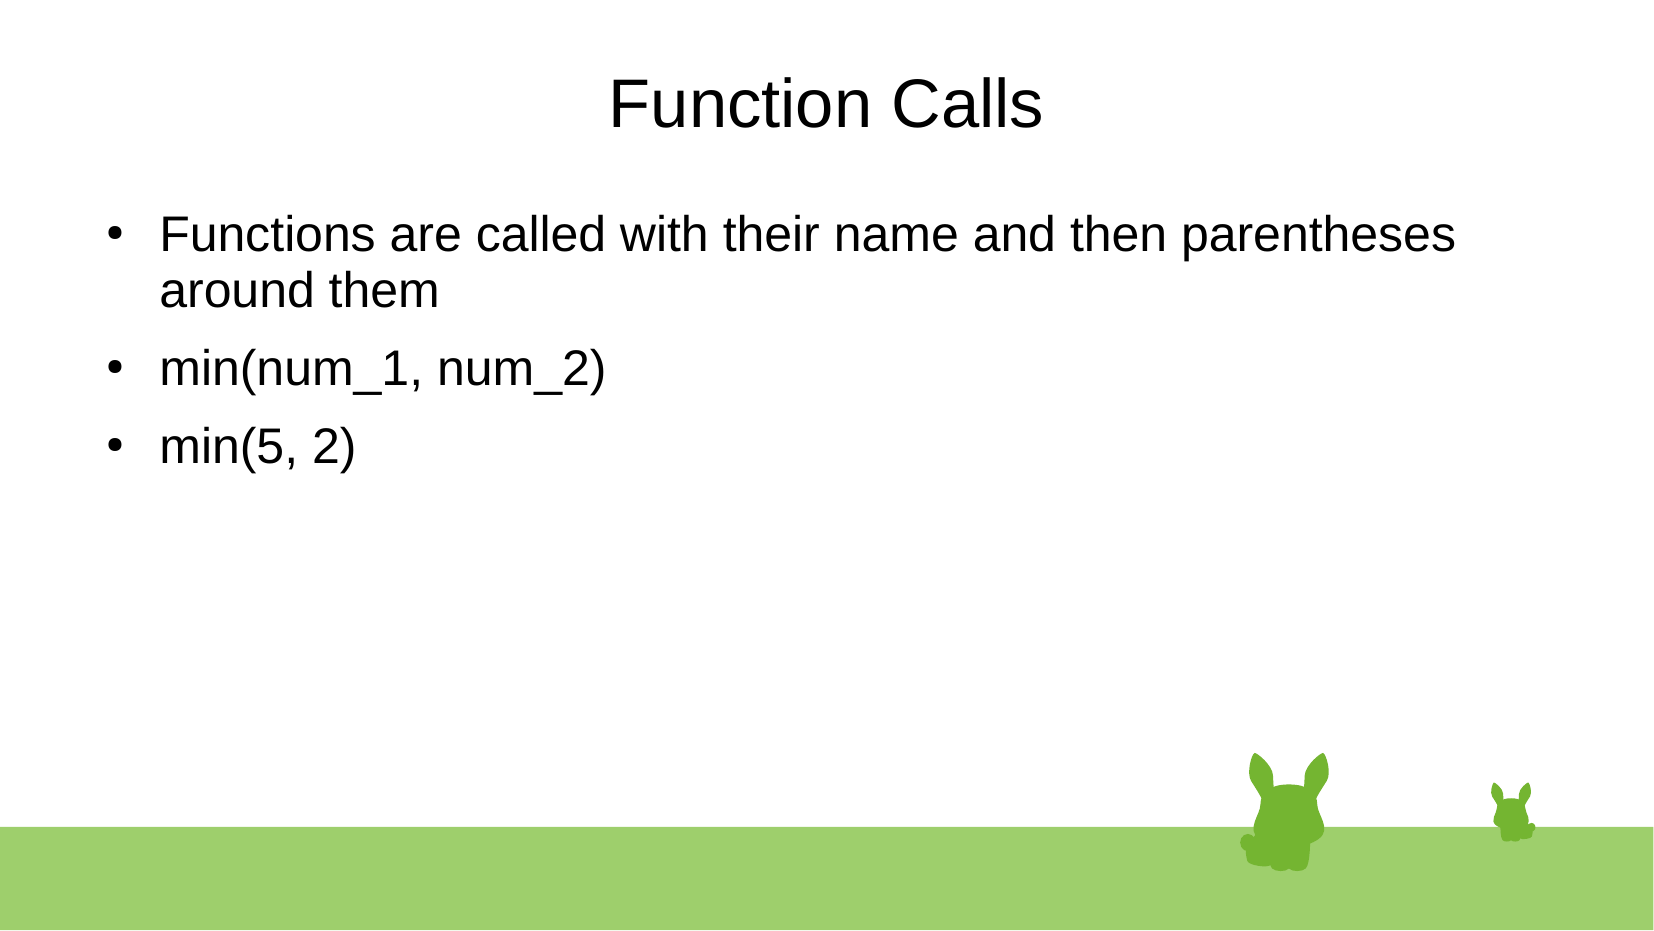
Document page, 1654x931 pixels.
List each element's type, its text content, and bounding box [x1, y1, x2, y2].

title Function Calls [88, 29, 1565, 178]
list Functions are called with their name and then parentheses around them min(num_1, num_2) min(5, 2) [88, 206, 1565, 739]
